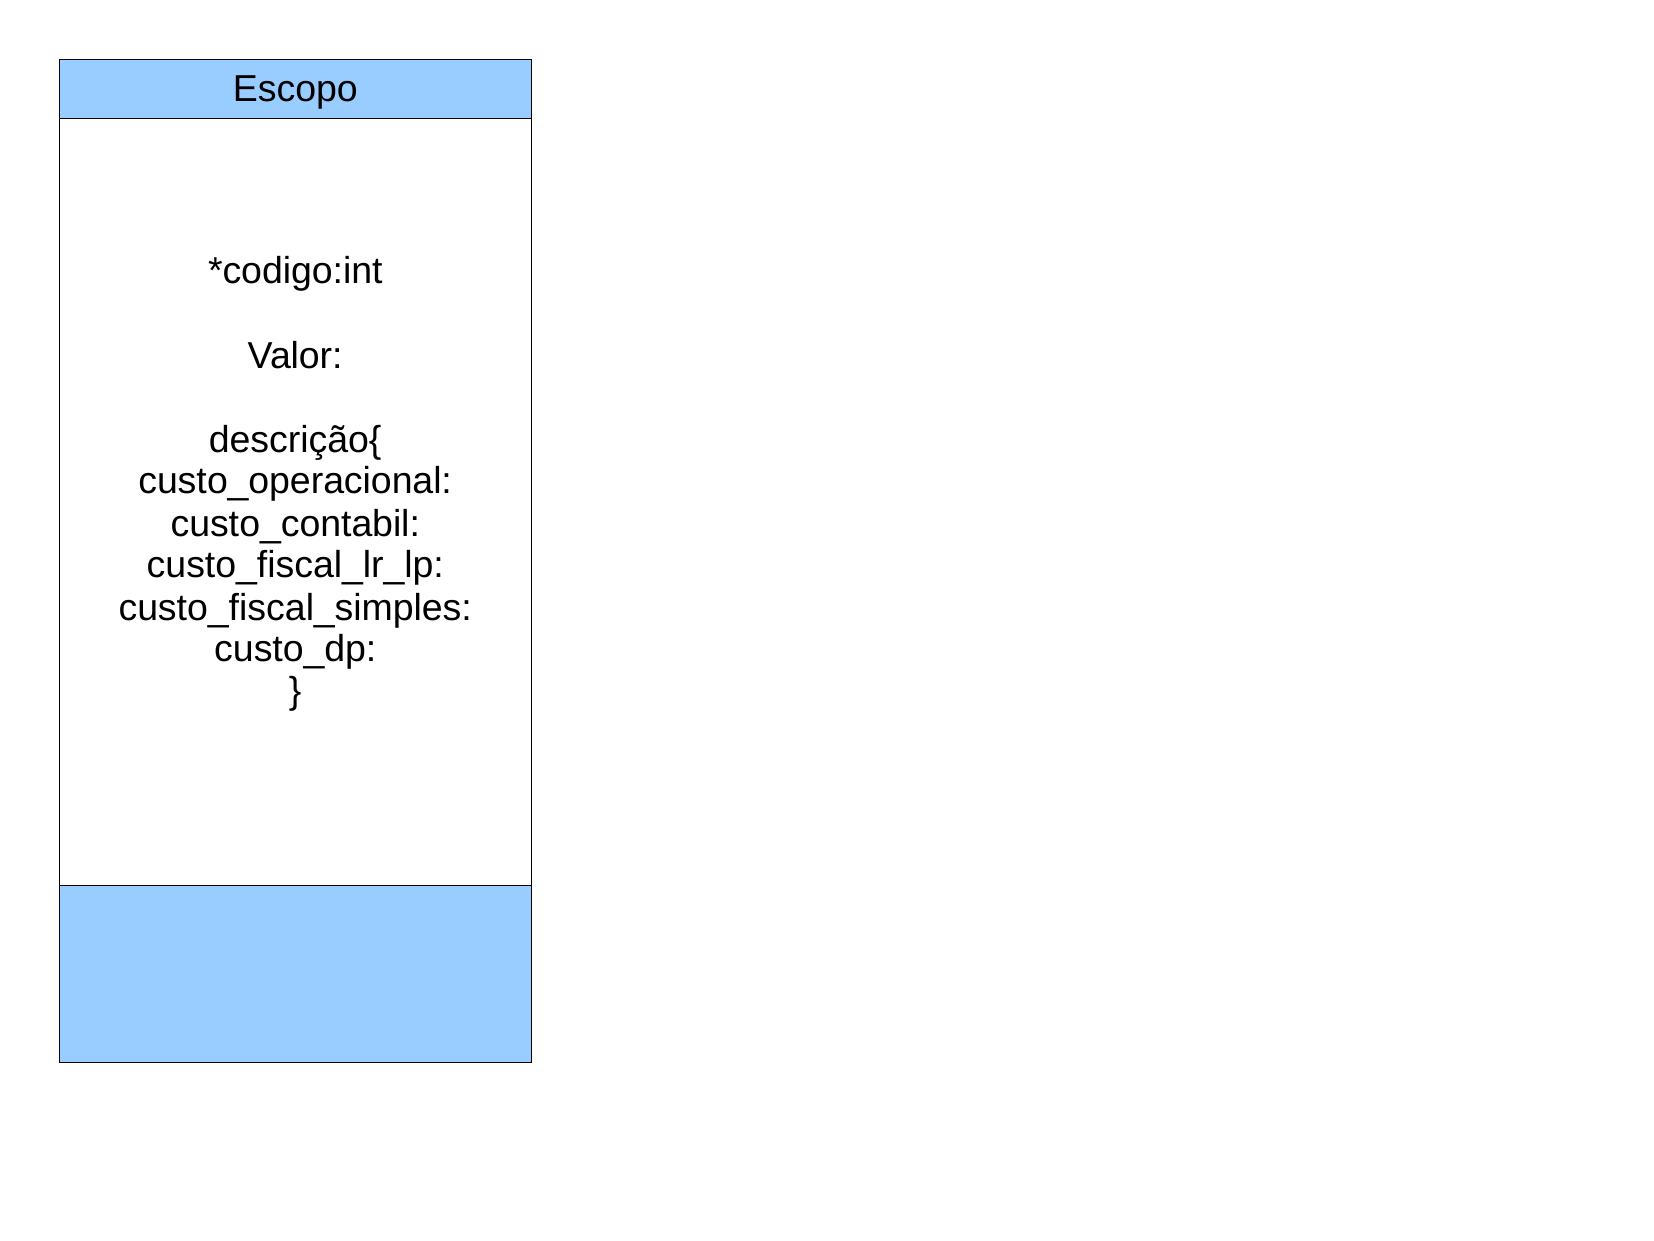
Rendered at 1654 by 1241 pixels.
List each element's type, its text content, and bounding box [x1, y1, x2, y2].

text_box Escopo [59, 59, 532, 118]
text_box [59, 886, 532, 1063]
text_box *codigo:int Valor: descrição{ custo_operacional: custo_contabil: custo_fiscal_lr_lp: custo_fiscal_simples: custo_dp: } [59, 118, 532, 886]
